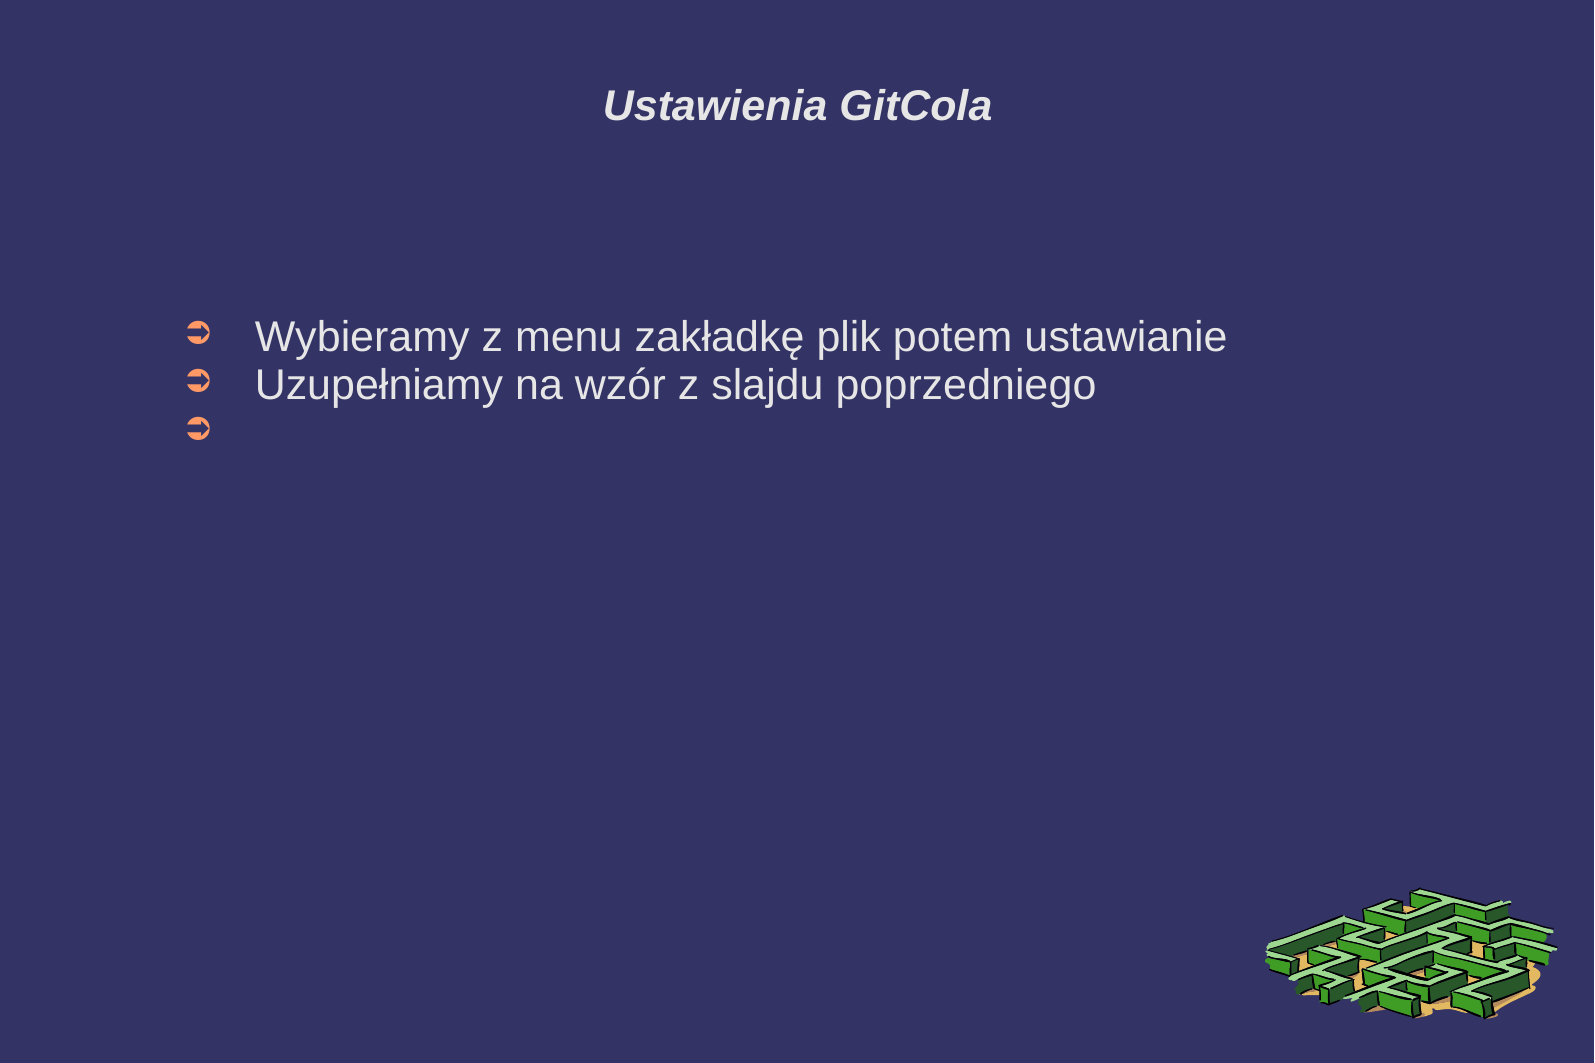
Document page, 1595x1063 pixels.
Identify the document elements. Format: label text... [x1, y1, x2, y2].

list Wybieramy z menu zakładkę plik potem ustawianie Uzupełniamy na wzór z slajdu poprzedniego [172, 312, 1514, 983]
title Ustawienia GitCola [117, 16, 1479, 194]
